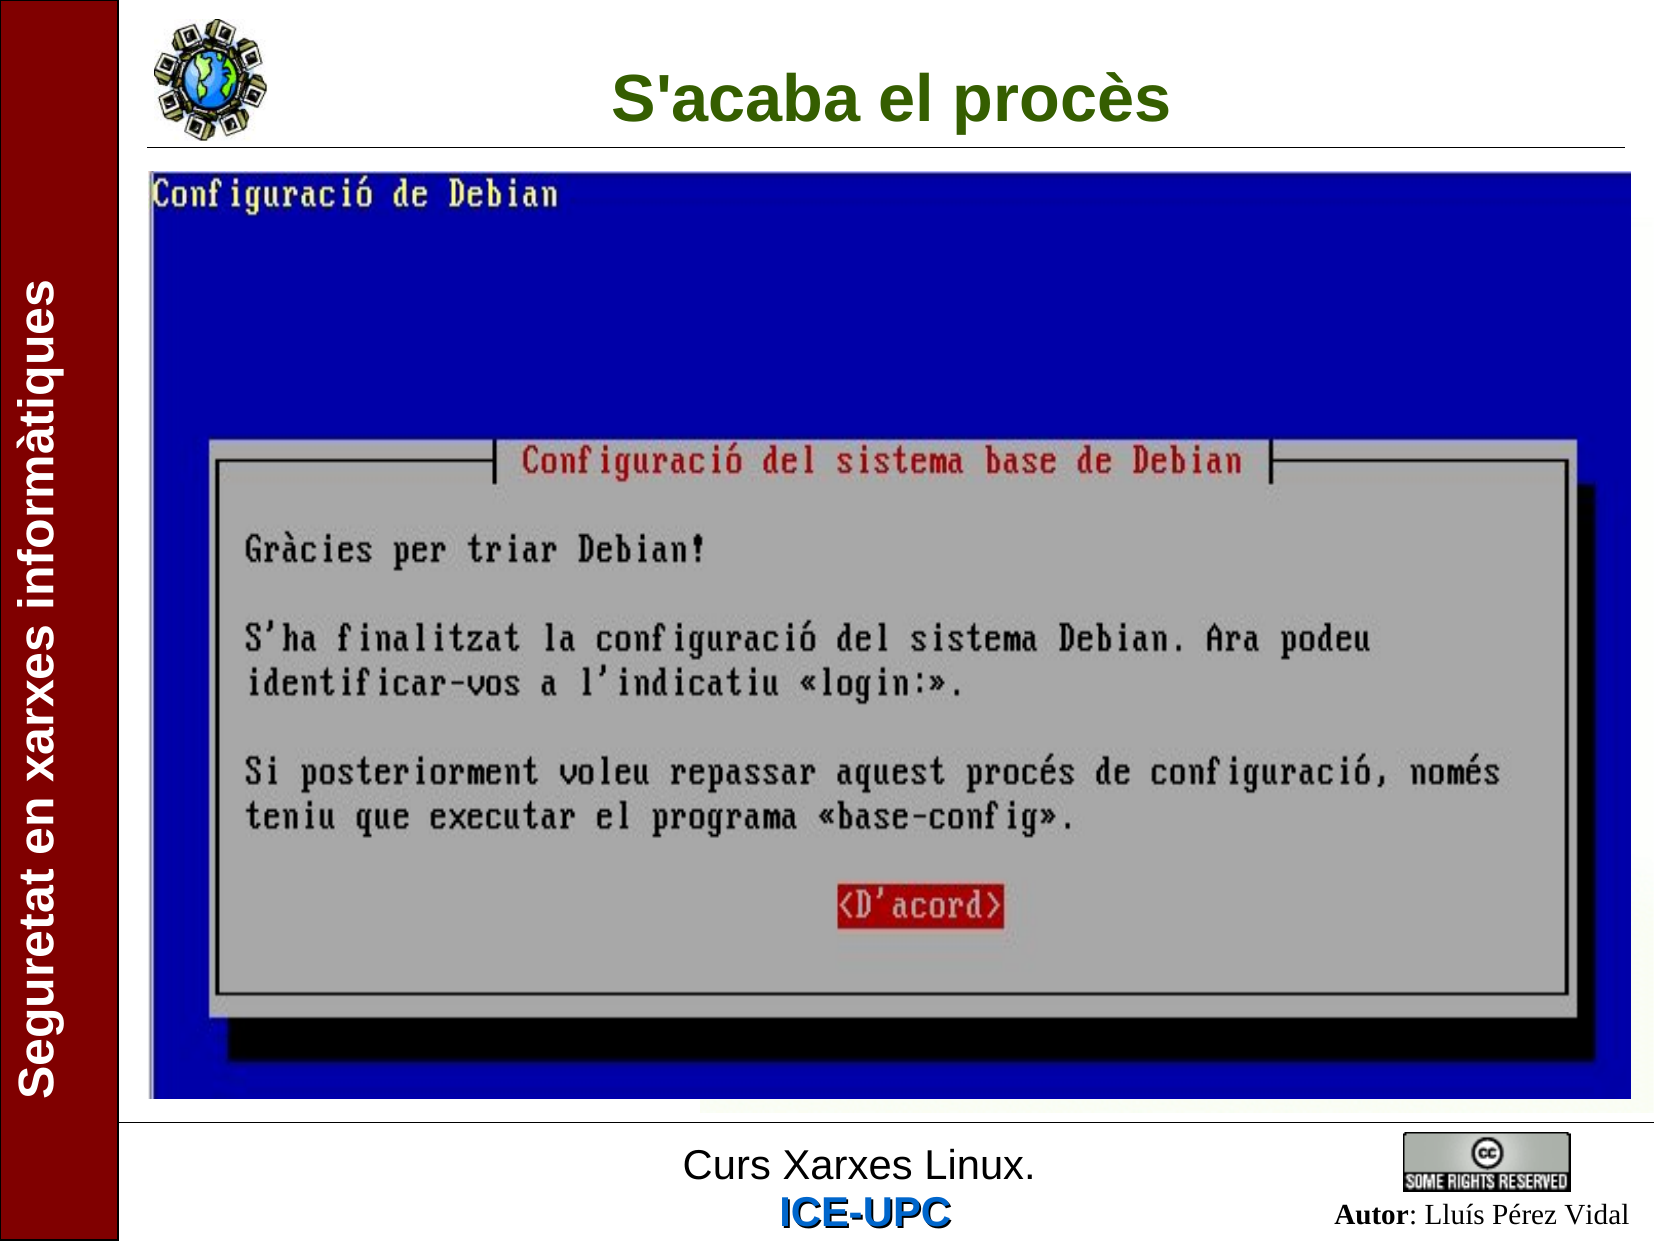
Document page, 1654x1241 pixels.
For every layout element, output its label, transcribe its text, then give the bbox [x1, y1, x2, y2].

title S'acaba el procès [129, 49, 1619, 148]
list Croquis d'arquitectura mostrant les 3 zones [141, 242, 148, 1093]
picture [1403, 1132, 1571, 1192]
picture [154, 19, 268, 49]
picture [148, 171, 1654, 1113]
